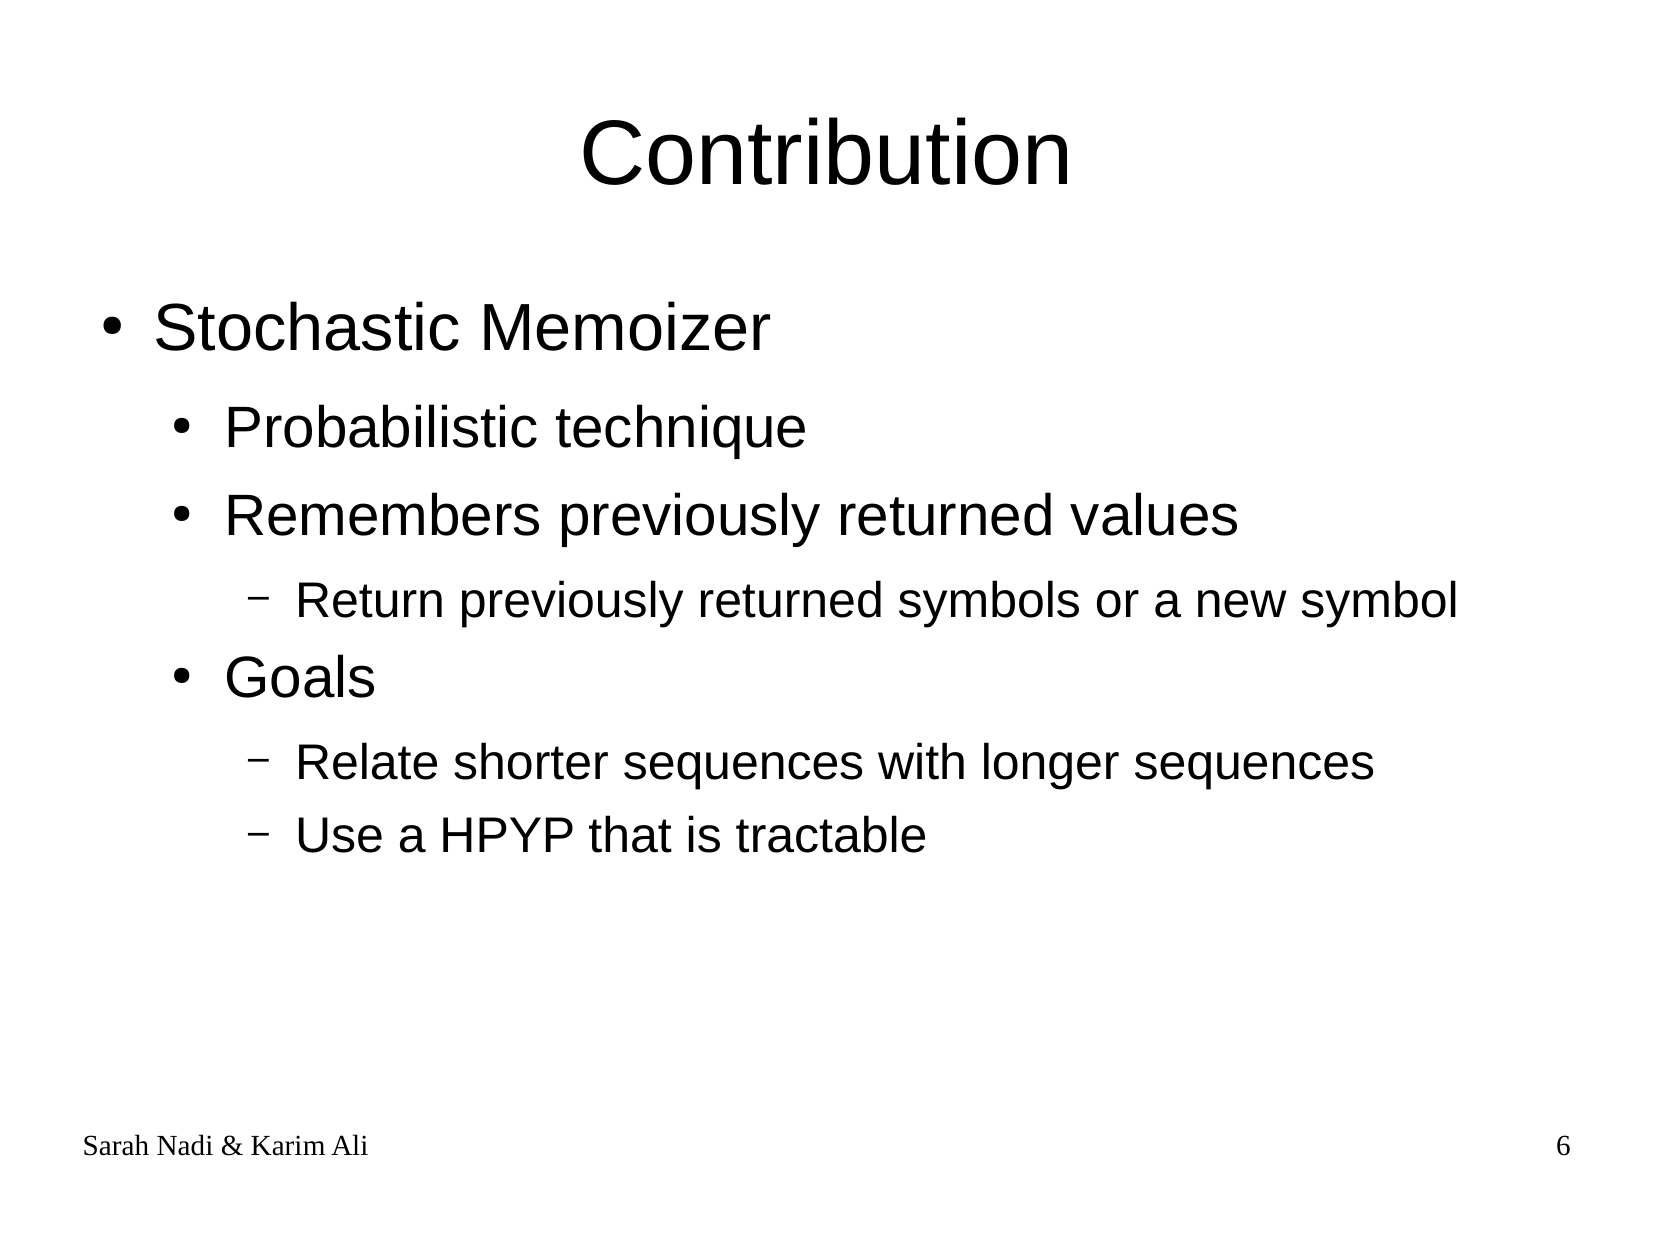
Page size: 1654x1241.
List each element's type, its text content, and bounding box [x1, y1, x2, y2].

title Contribution [82, 49, 1571, 257]
list Stochastic Memoizer Probabilistic technique Remembers previously returned values Return previously returned symbols or a new symbol Goals Relate shorter sequences with longer sequences Use a HPYP that is tractable [82, 290, 1571, 1109]
